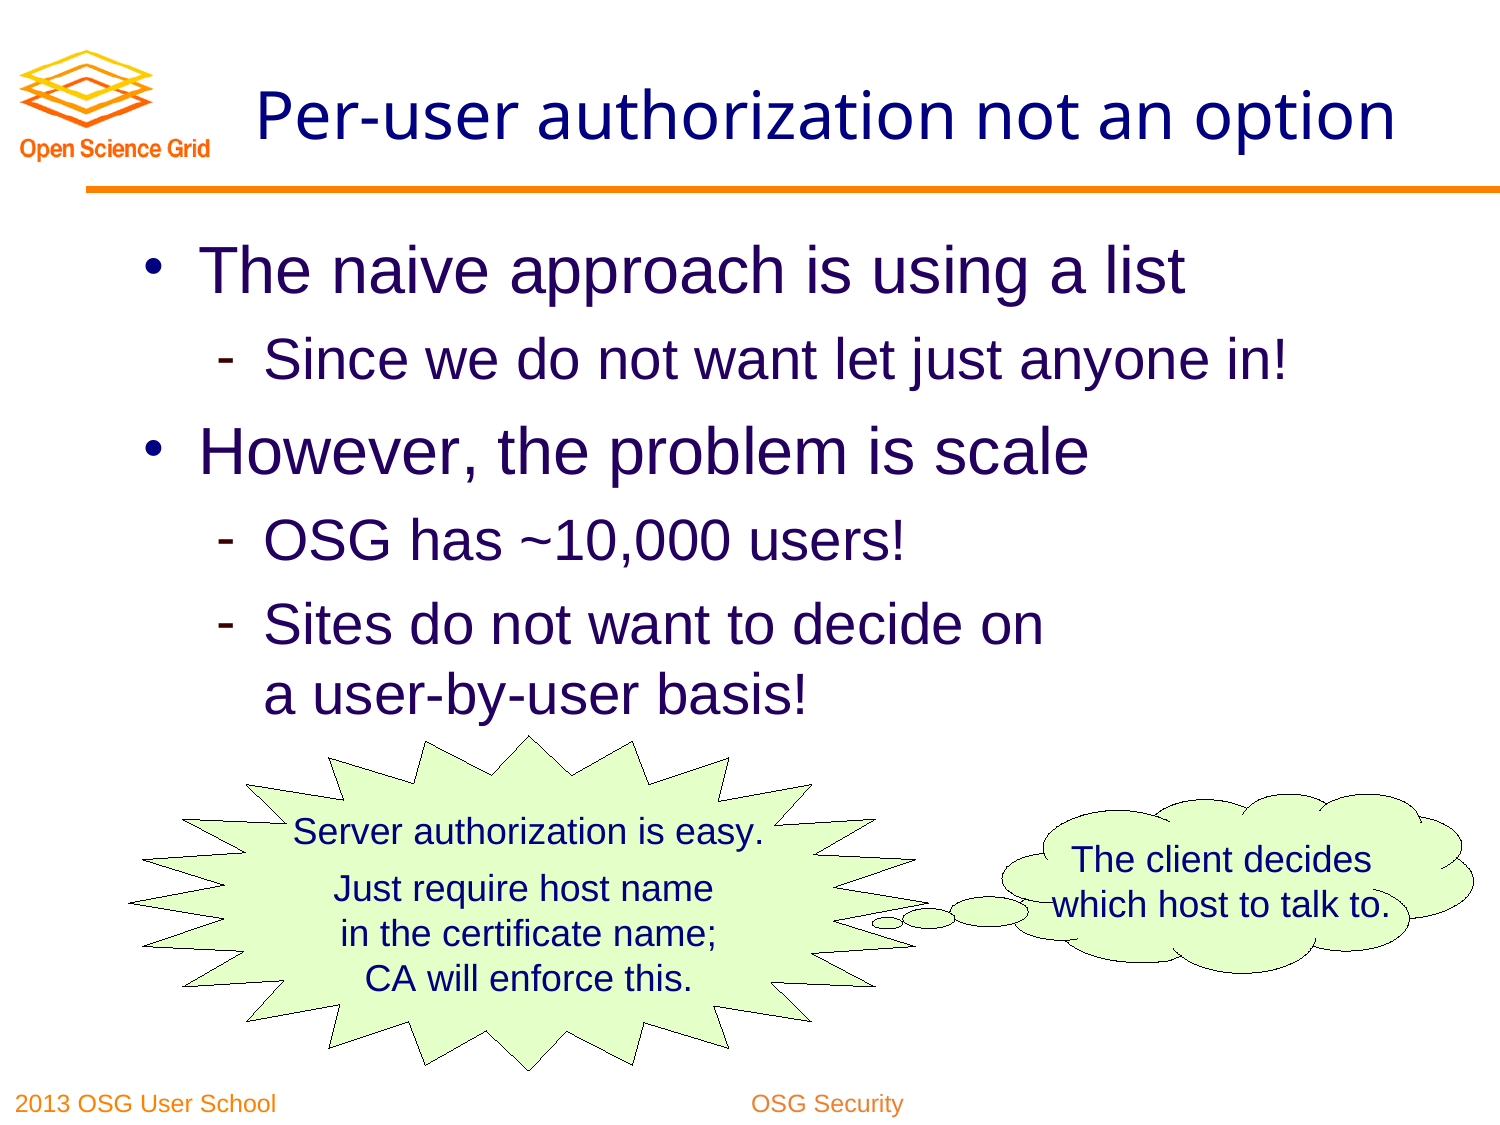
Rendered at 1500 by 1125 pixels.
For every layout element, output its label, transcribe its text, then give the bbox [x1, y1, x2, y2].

text_box Server authorization is easy. Just require host name in the certificate name; CA will enforce this. [128, 735, 929, 1071]
title Per-user authorization not an option [201, 18, 1453, 207]
picture [0, 27, 201, 179]
text_box The client decides which host to talk to. [872, 794, 1474, 974]
list The naive approach is using a list Since we do not want let just anyone in! However, the problem is scale OSG has ~10,000 users! Sites do not want to decide on a user-by-user basis! [127, 218, 1403, 962]
